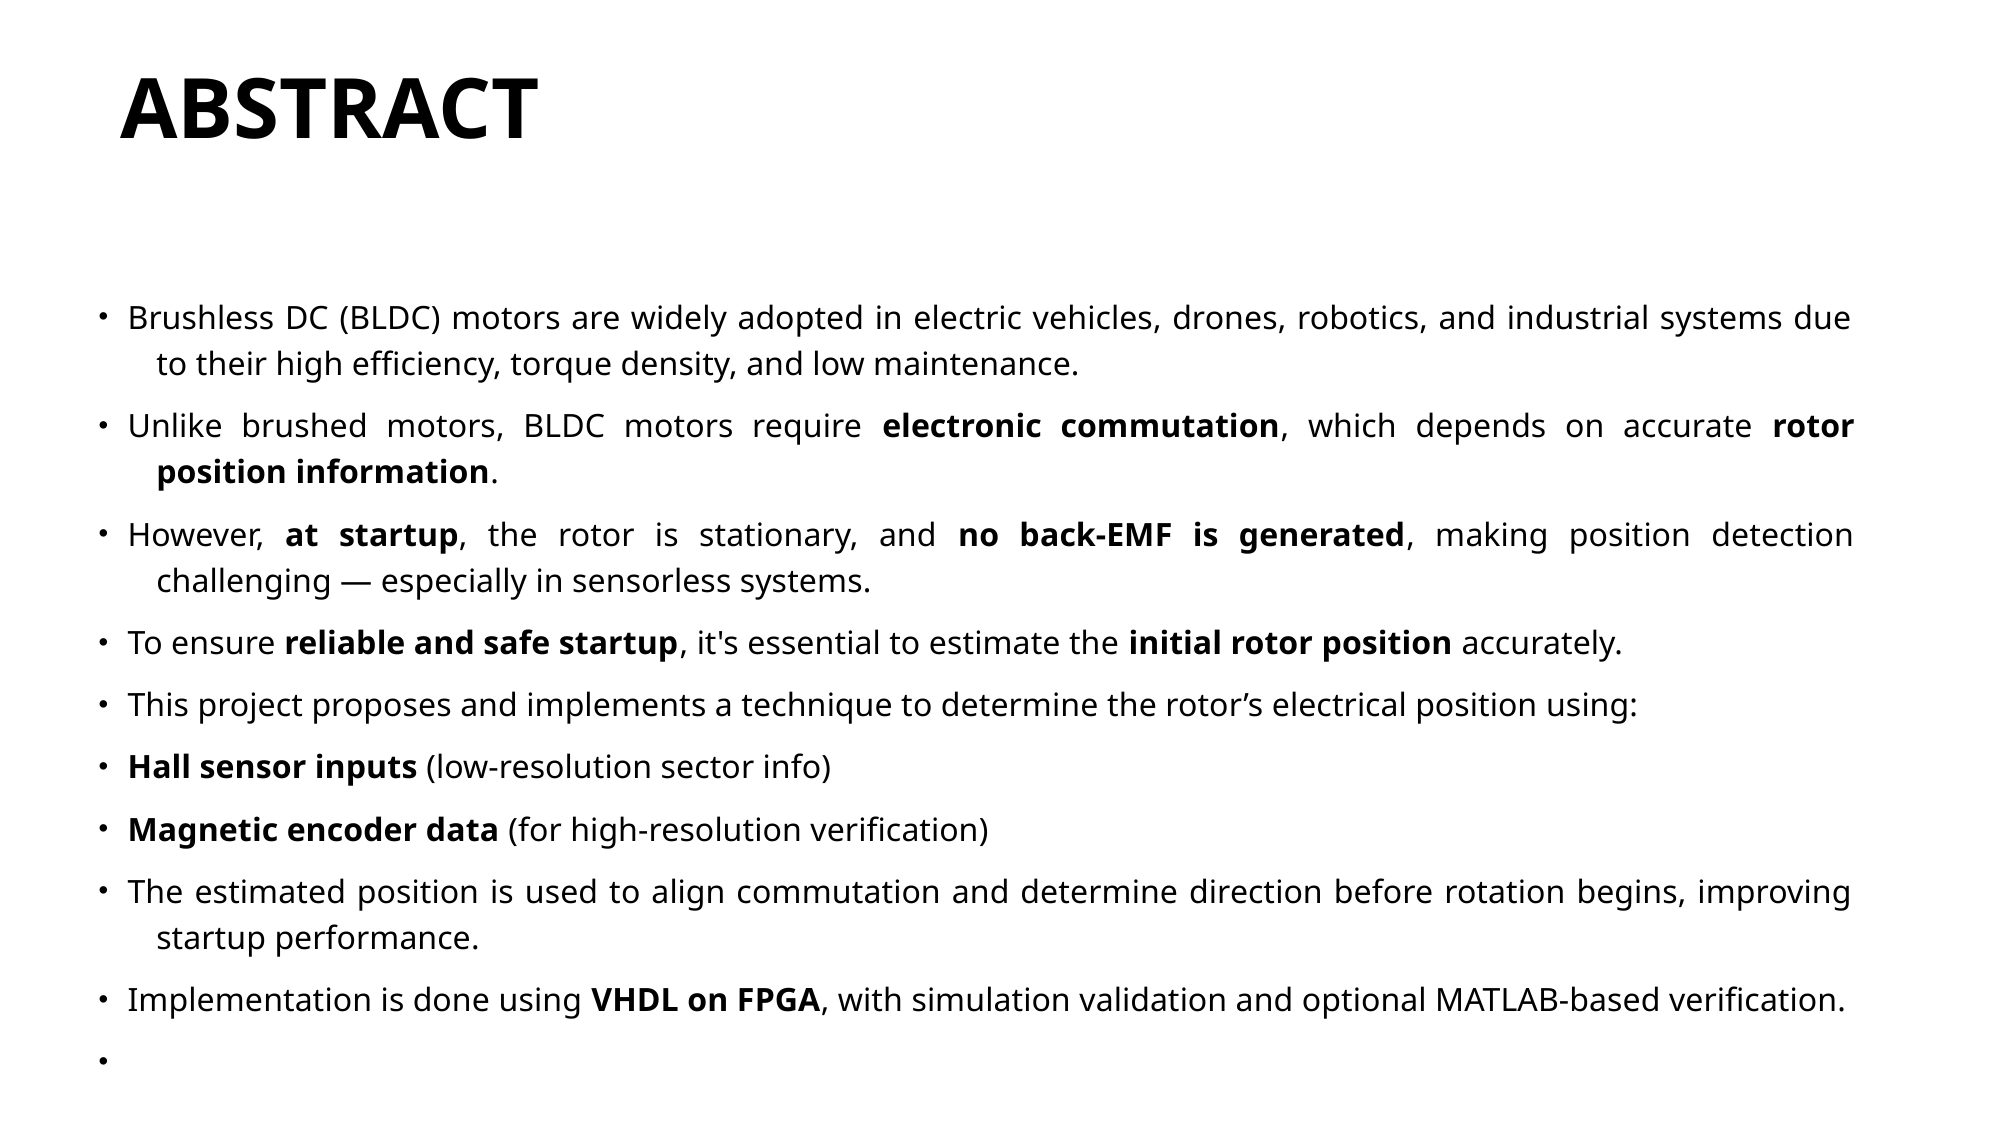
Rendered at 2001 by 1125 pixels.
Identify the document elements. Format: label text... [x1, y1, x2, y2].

list Brushless DC (BLDC) motors are widely adopted in electric vehicles, drones, robotics, and industrial systems due to their high efficiency, torque density, and low maintenance. Unlike brushed motors, BLDC motors require electronic commutation, which depends on accurate rotor position information. However, at startup, the rotor is stationary, and no back-EMF is generated, making position detection challenging — especially in sensorless systems. To ensure reliable and safe startup, it's essential to estimate the initial rotor position accurately. This project proposes and implements a technique to determine the rotor’s electrical position using: Hall sensor inputs (low-resolution sector info) Magnetic encoder data (for high-resolution verification) The estimated position is used to align commutation and determine direction before rotation begins, improving startup performance. Implementation is done using VHDL on FPGA, with simulation validation and optional MATLAB-based verification. [83, 281, 1871, 1053]
title ABSTRACT [83, 48, 1871, 229]
